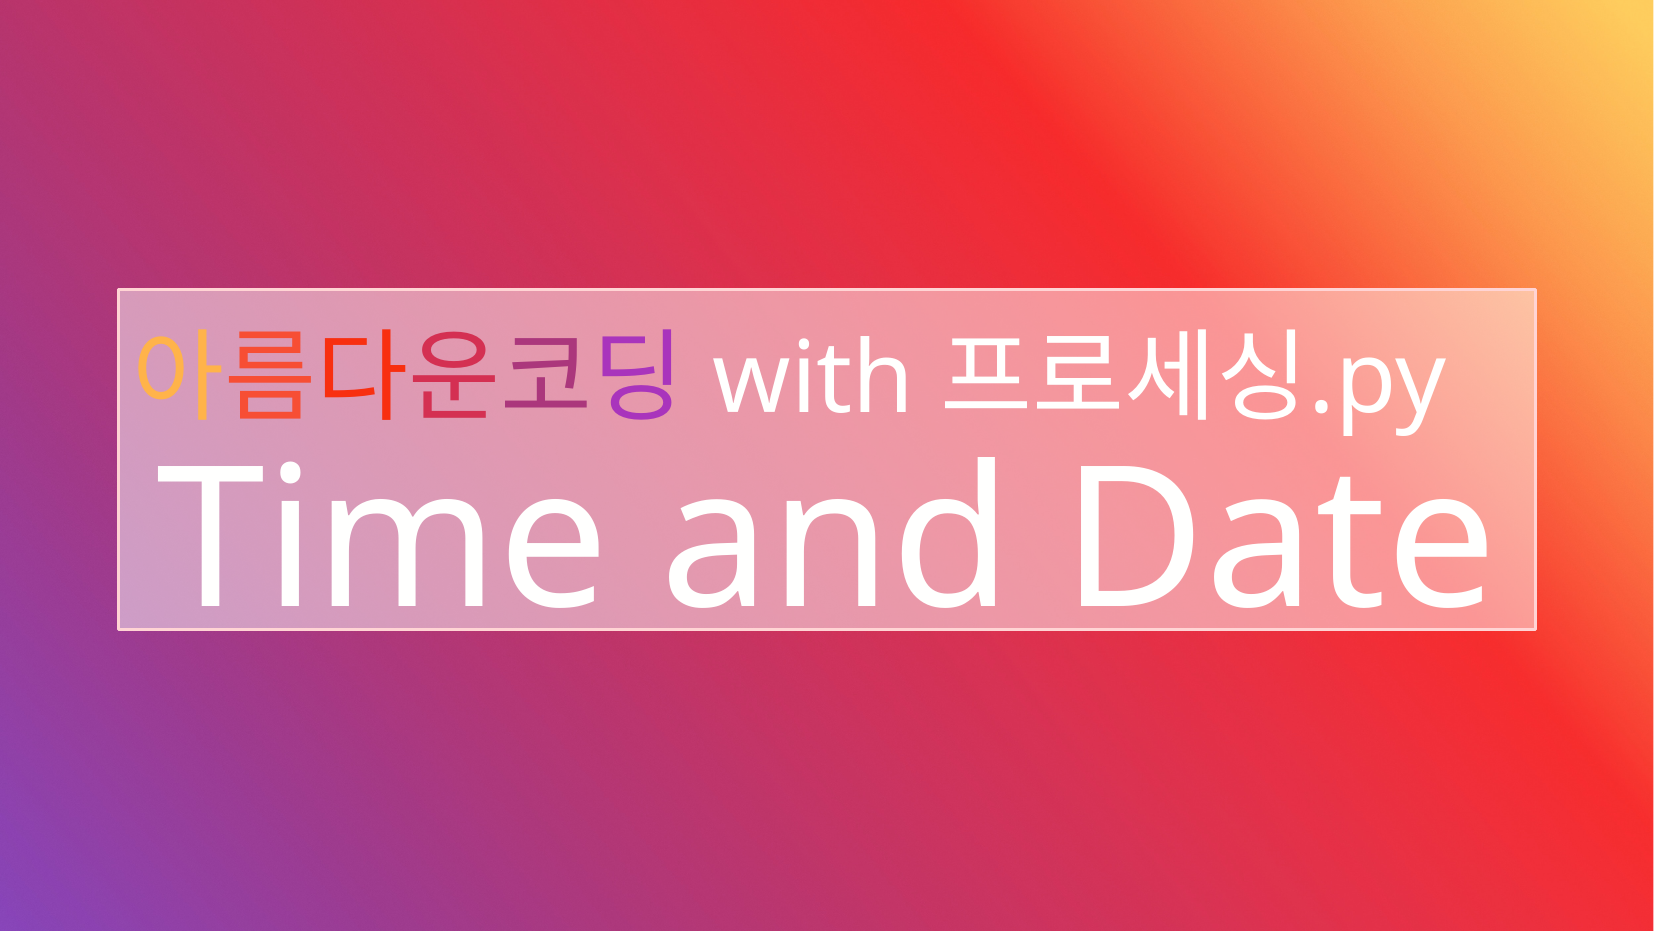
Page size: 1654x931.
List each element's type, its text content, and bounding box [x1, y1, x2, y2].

picture [0, 0, 1654, 931]
text_box 아름다운코딩 with 프로세싱.py [118, 289, 1536, 389]
text_box Time and Date [118, 389, 1536, 630]
